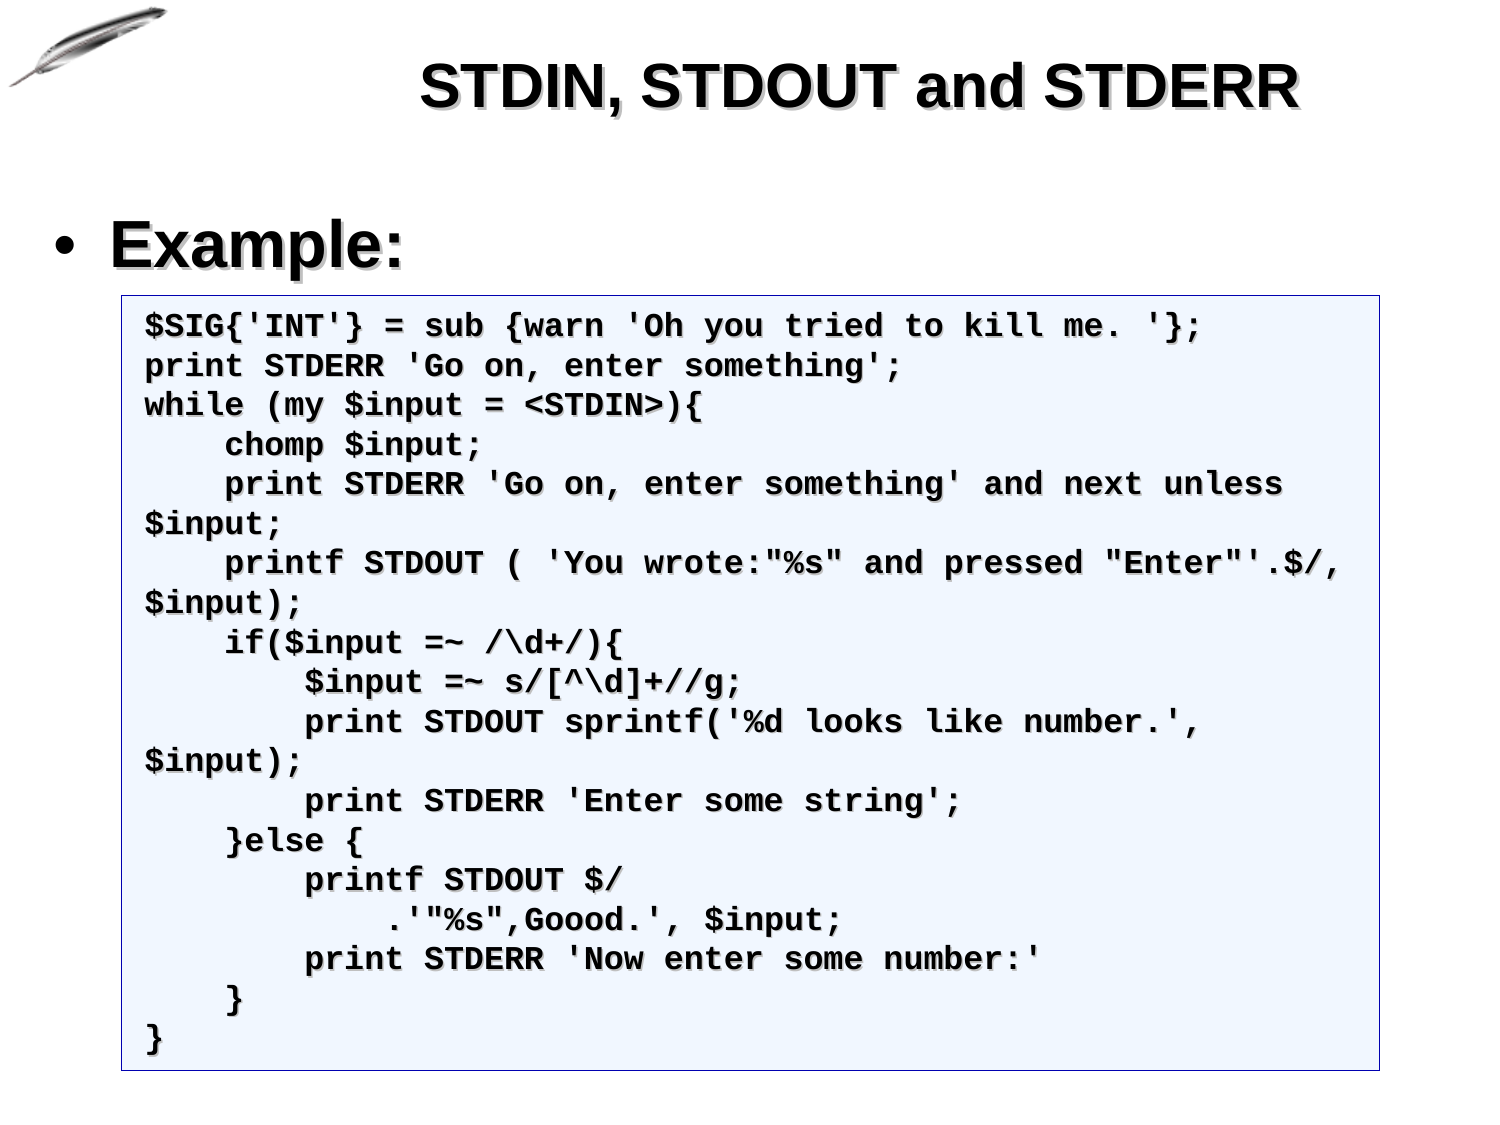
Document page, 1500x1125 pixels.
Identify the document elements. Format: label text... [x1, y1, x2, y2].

title STDIN, STDOUT and STDERR [419, 0, 1459, 179]
list Example: [53, 207, 1447, 1084]
picture [5, 5, 173, 89]
text_box $SIG{'INT'} = sub {warn 'Oh you tried to kill me. '}; print STDERR 'Go on, enter something'; while (my $input = <STDIN>){ chomp $input; print STDERR 'Go on, enter something' and next unless $input; printf STDOUT ( 'You wrote:"%s" and pressed "Enter"'.$/, $input); if($input =~ /\d+/){ $input =~ s/[^\d]+//g; print STDOUT sprintf('%d looks like number.', $input); print STDERR 'Enter some string'; }else { printf STDOUT $/ .'"%s",Goood.', $input; print STDERR 'Now enter some number:' } } [120, 295, 1380, 1071]
